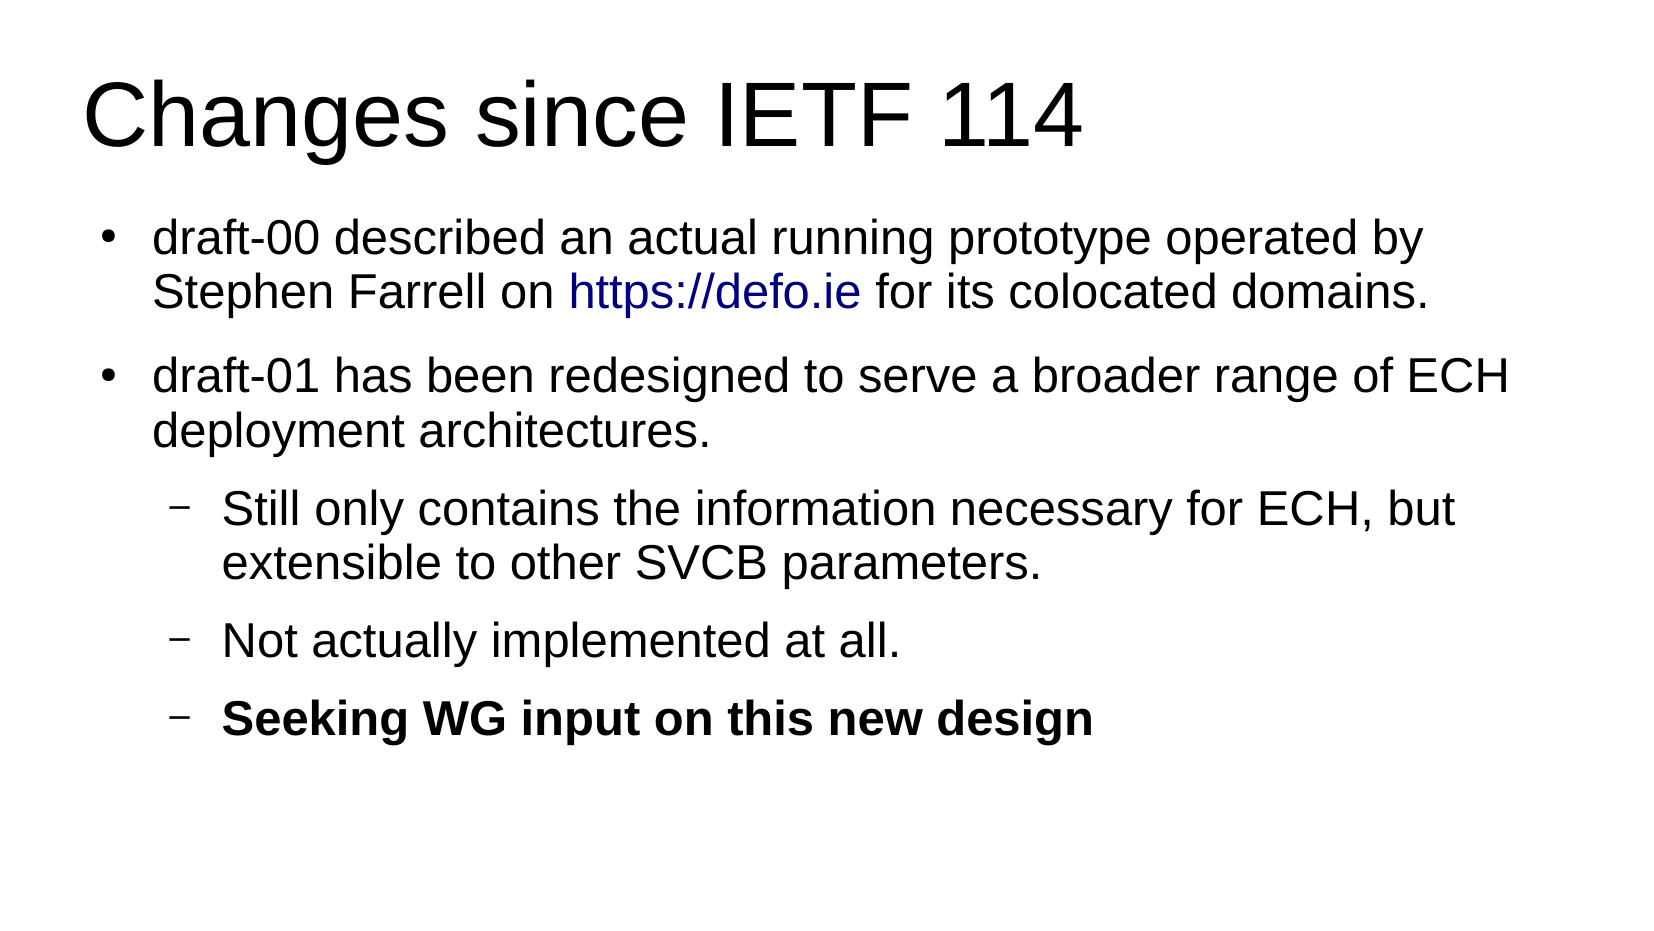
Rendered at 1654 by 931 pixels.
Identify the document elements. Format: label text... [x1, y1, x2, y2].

list draft-00 described an actual running prototype operated by Stephen Farrell on https://defo.ie for its colocated domains. draft-01 has been redesigned to serve a broader range of ECH deployment architectures. Still only contains the information necessary for ECH, but extensible to other SVCB parameters. Not actually implemented at all. Seeking WG input on this new design [82, 210, 1571, 750]
title Changes since IETF 114 [82, 37, 1571, 193]
